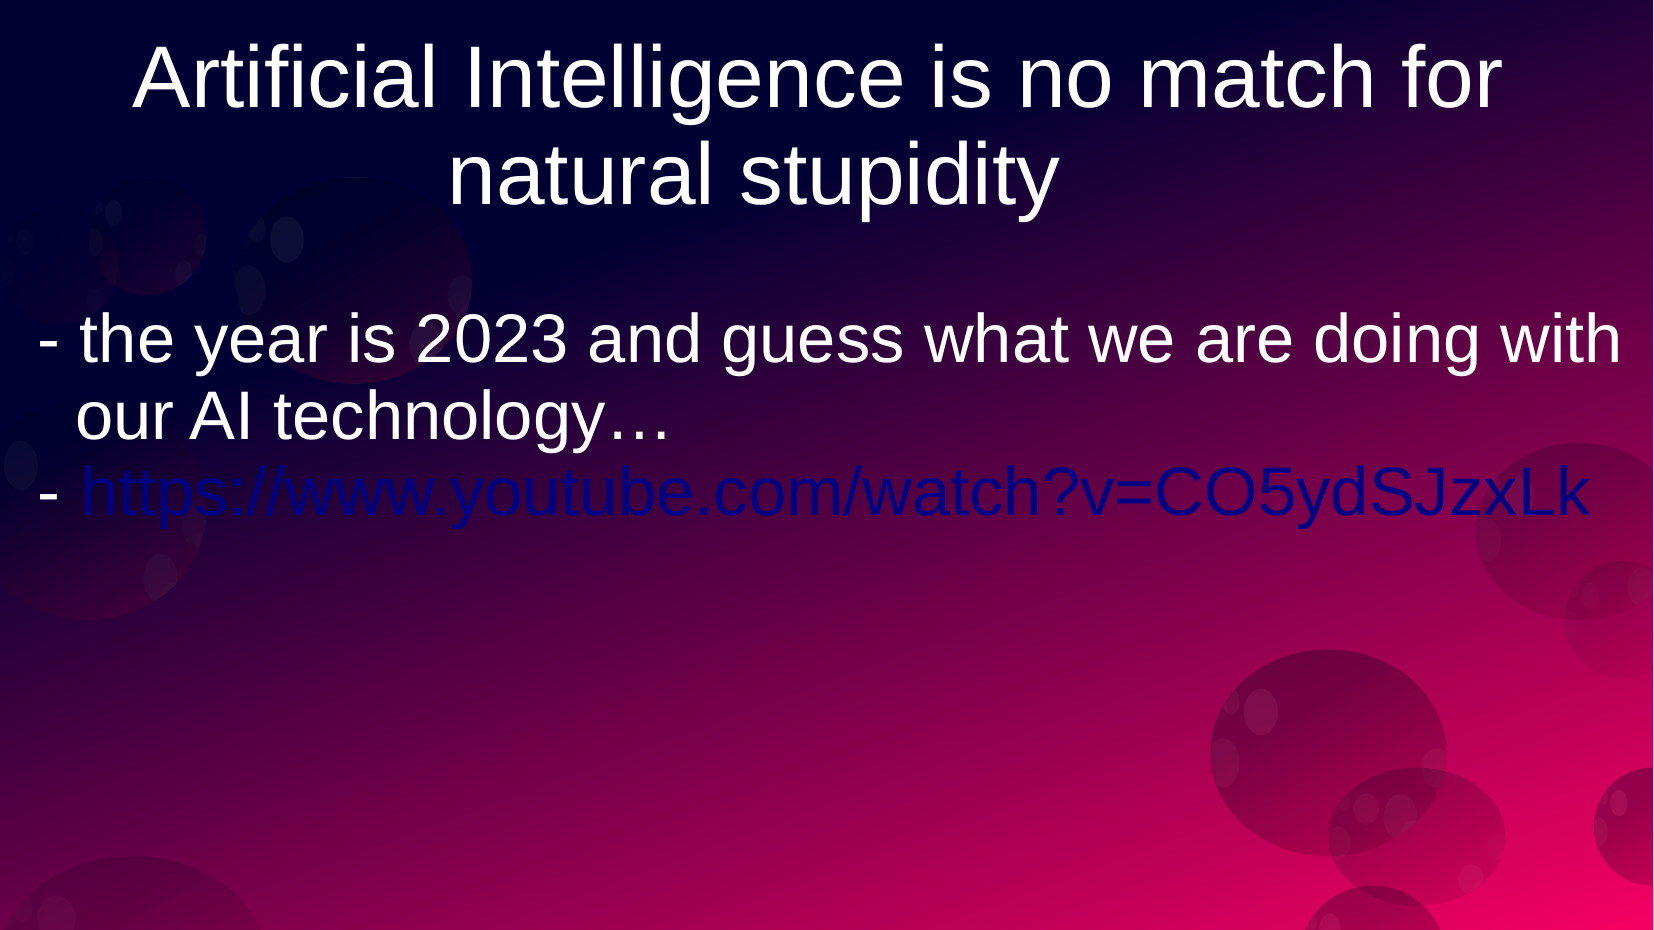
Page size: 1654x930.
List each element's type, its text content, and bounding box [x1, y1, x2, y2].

picture [1648, 0, 1654, 930]
title Artificial Intelligence is no match for natural stupidity - the year is 2023 and guess what we are doing with our AI technology… - https://www.youtube.com/watch?v=CO5ydSJzxLk [0, 27, 1651, 608]
